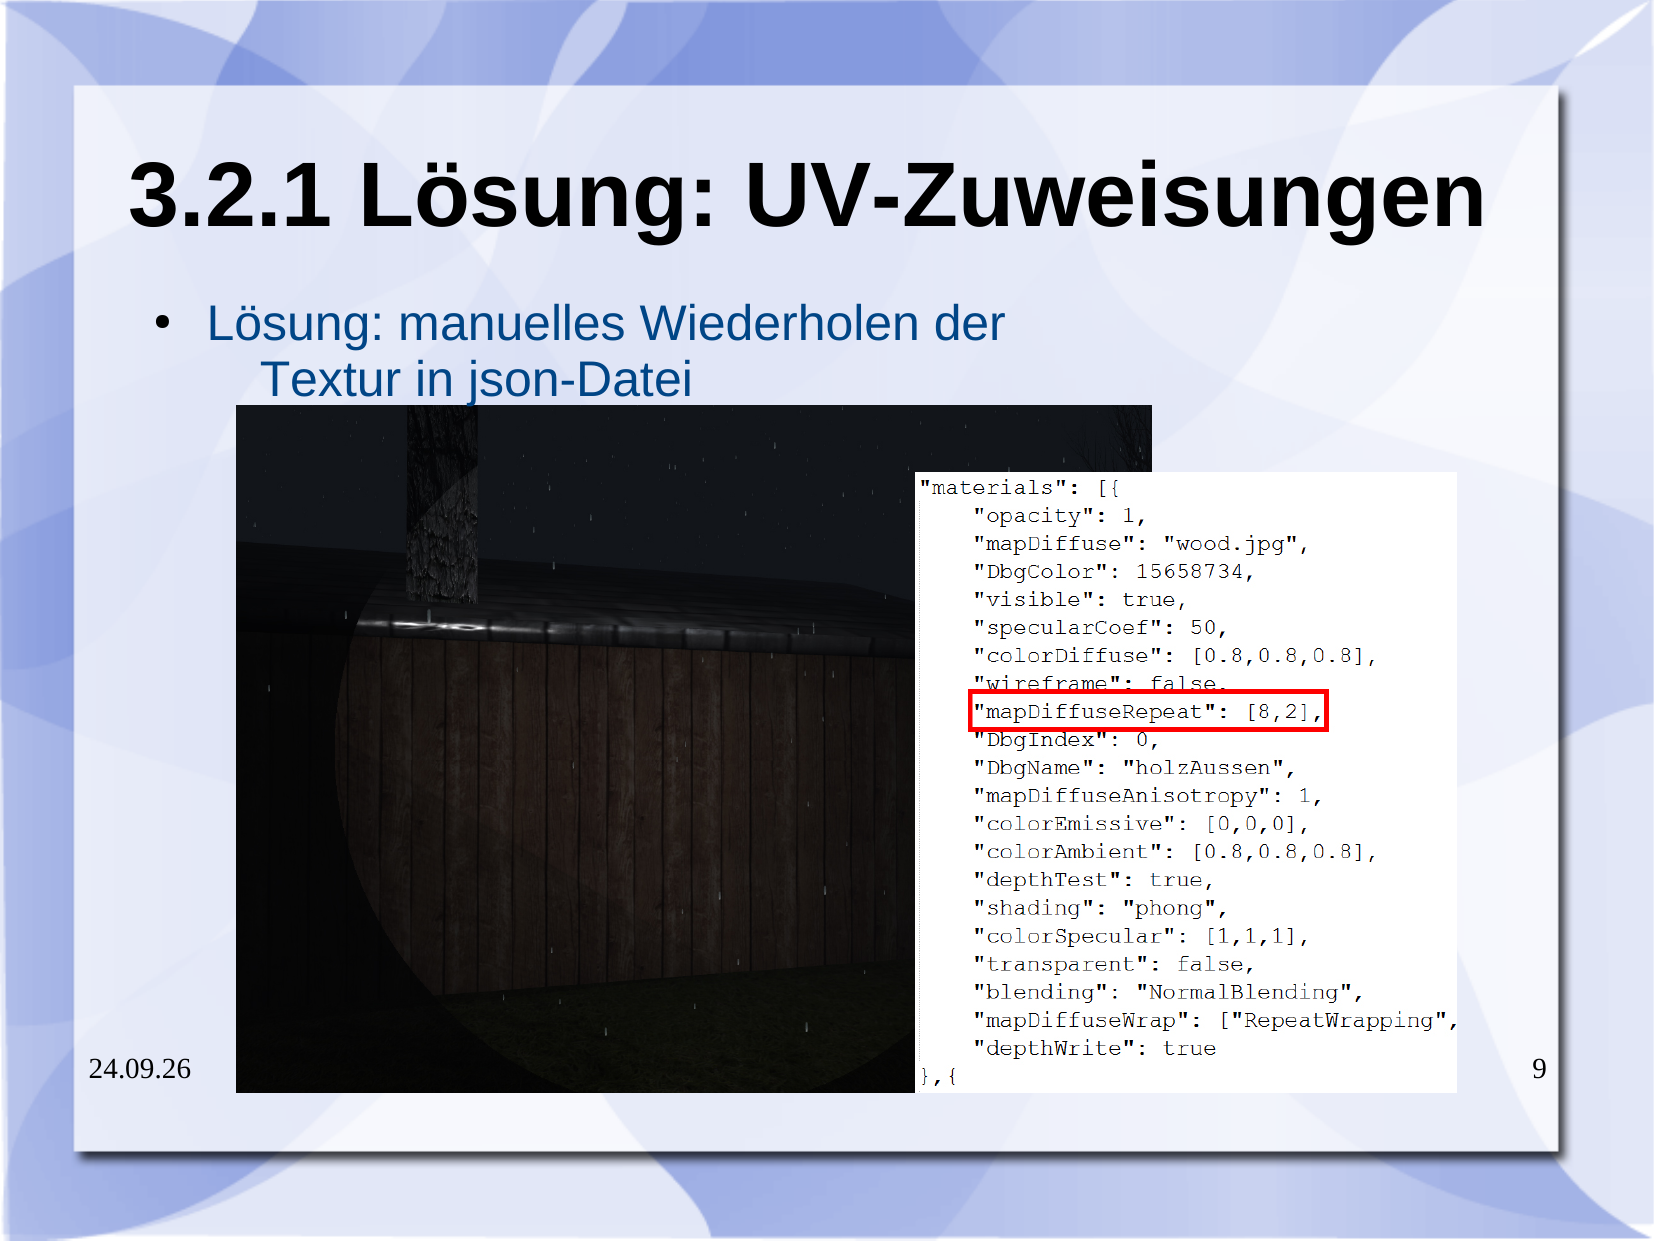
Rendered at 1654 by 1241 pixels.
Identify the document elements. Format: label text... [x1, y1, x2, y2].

picture [0, 0, 1654, 1241]
list Lösung: manuelles Wiederholen der Textur in json-Datei [118, 295, 1063, 443]
title 3.2.1 Lösung: UV-Zuweisungen [82, 90, 1536, 298]
